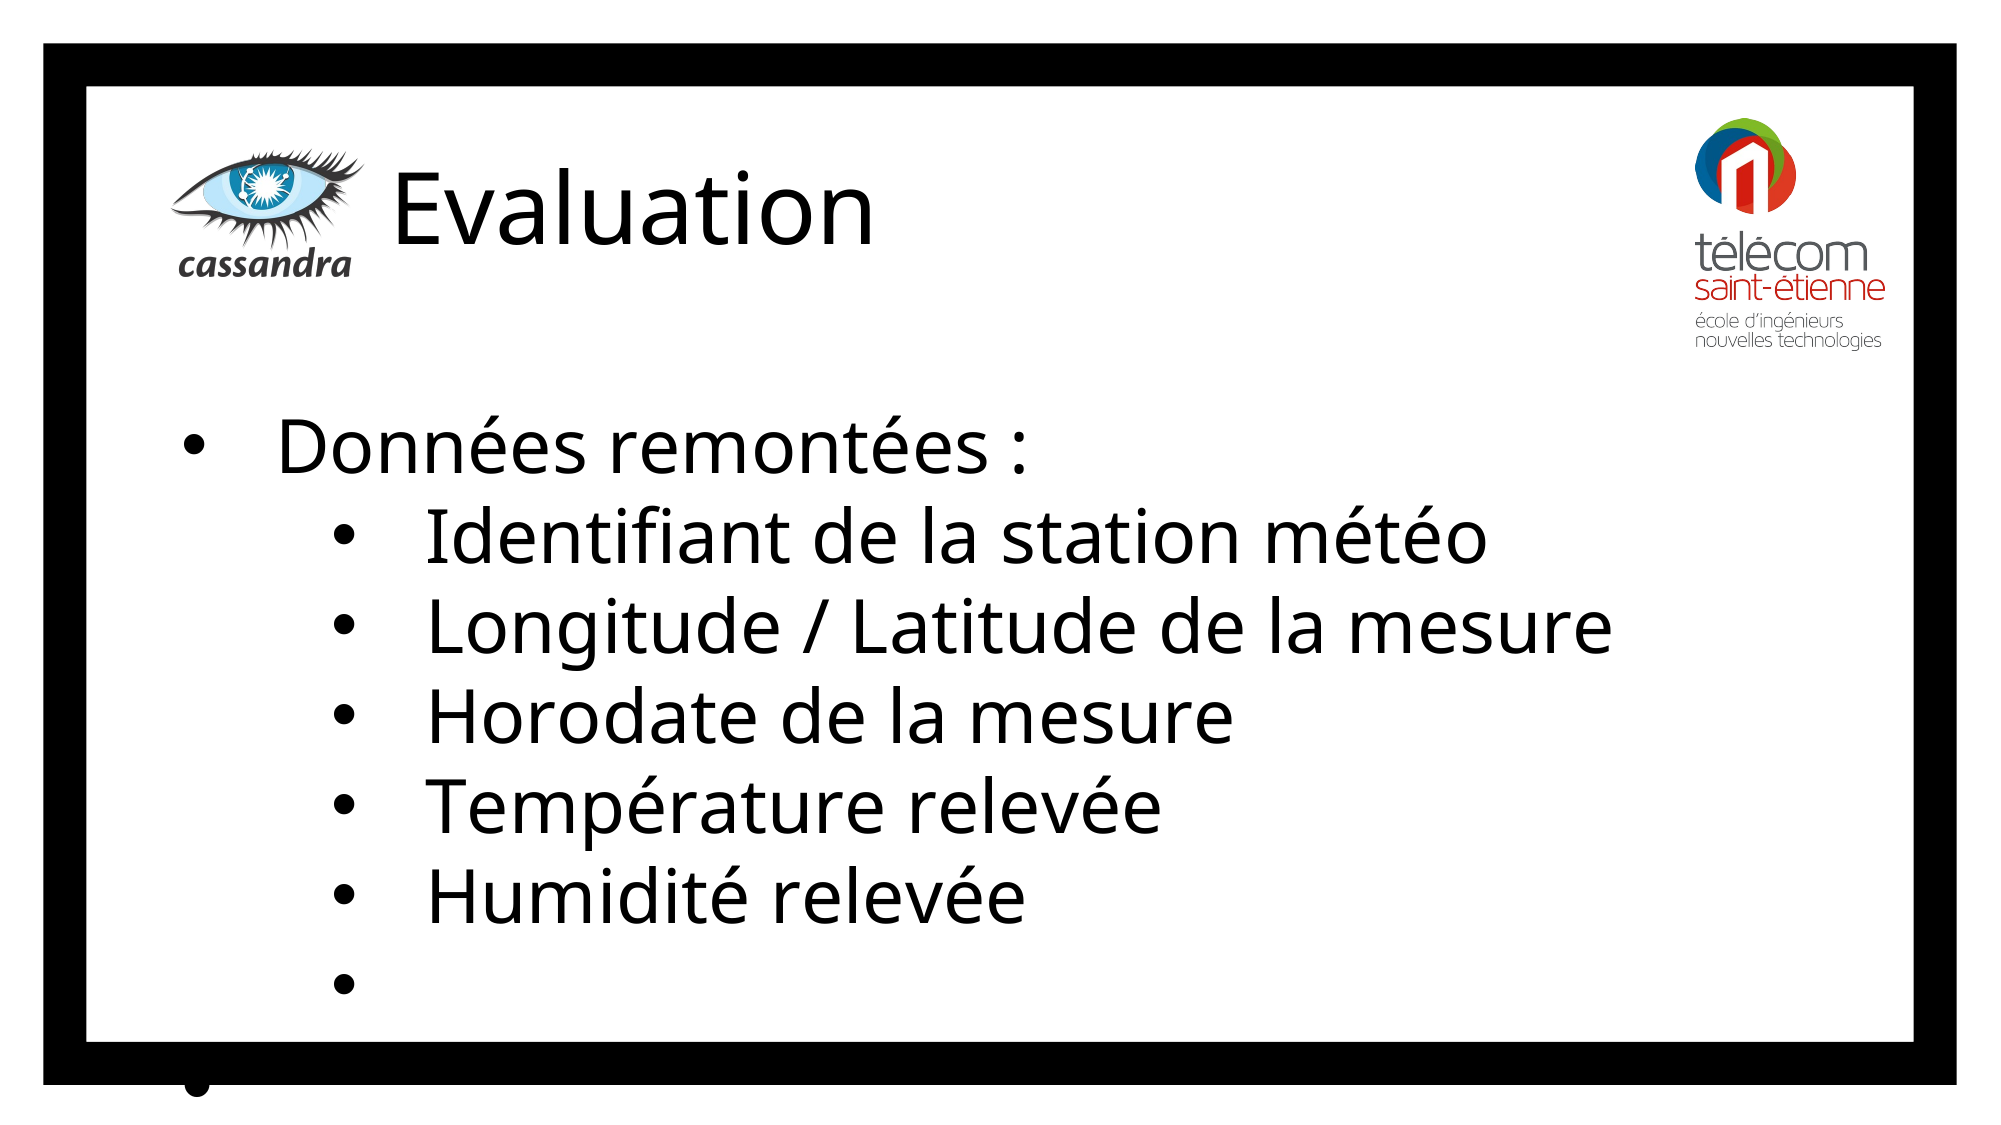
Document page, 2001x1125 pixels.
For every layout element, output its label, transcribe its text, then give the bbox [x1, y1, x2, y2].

text_box Données remontées : Identifiant de la station météo Longitude / Latitude de la mesure Horodate de la mesure Température relevée Humidité relevée [166, 391, 1849, 1125]
picture [1695, 118, 1885, 351]
picture [1715, 134, 1730, 138]
title Evaluation [369, 138, 1849, 304]
picture [166, 144, 368, 280]
